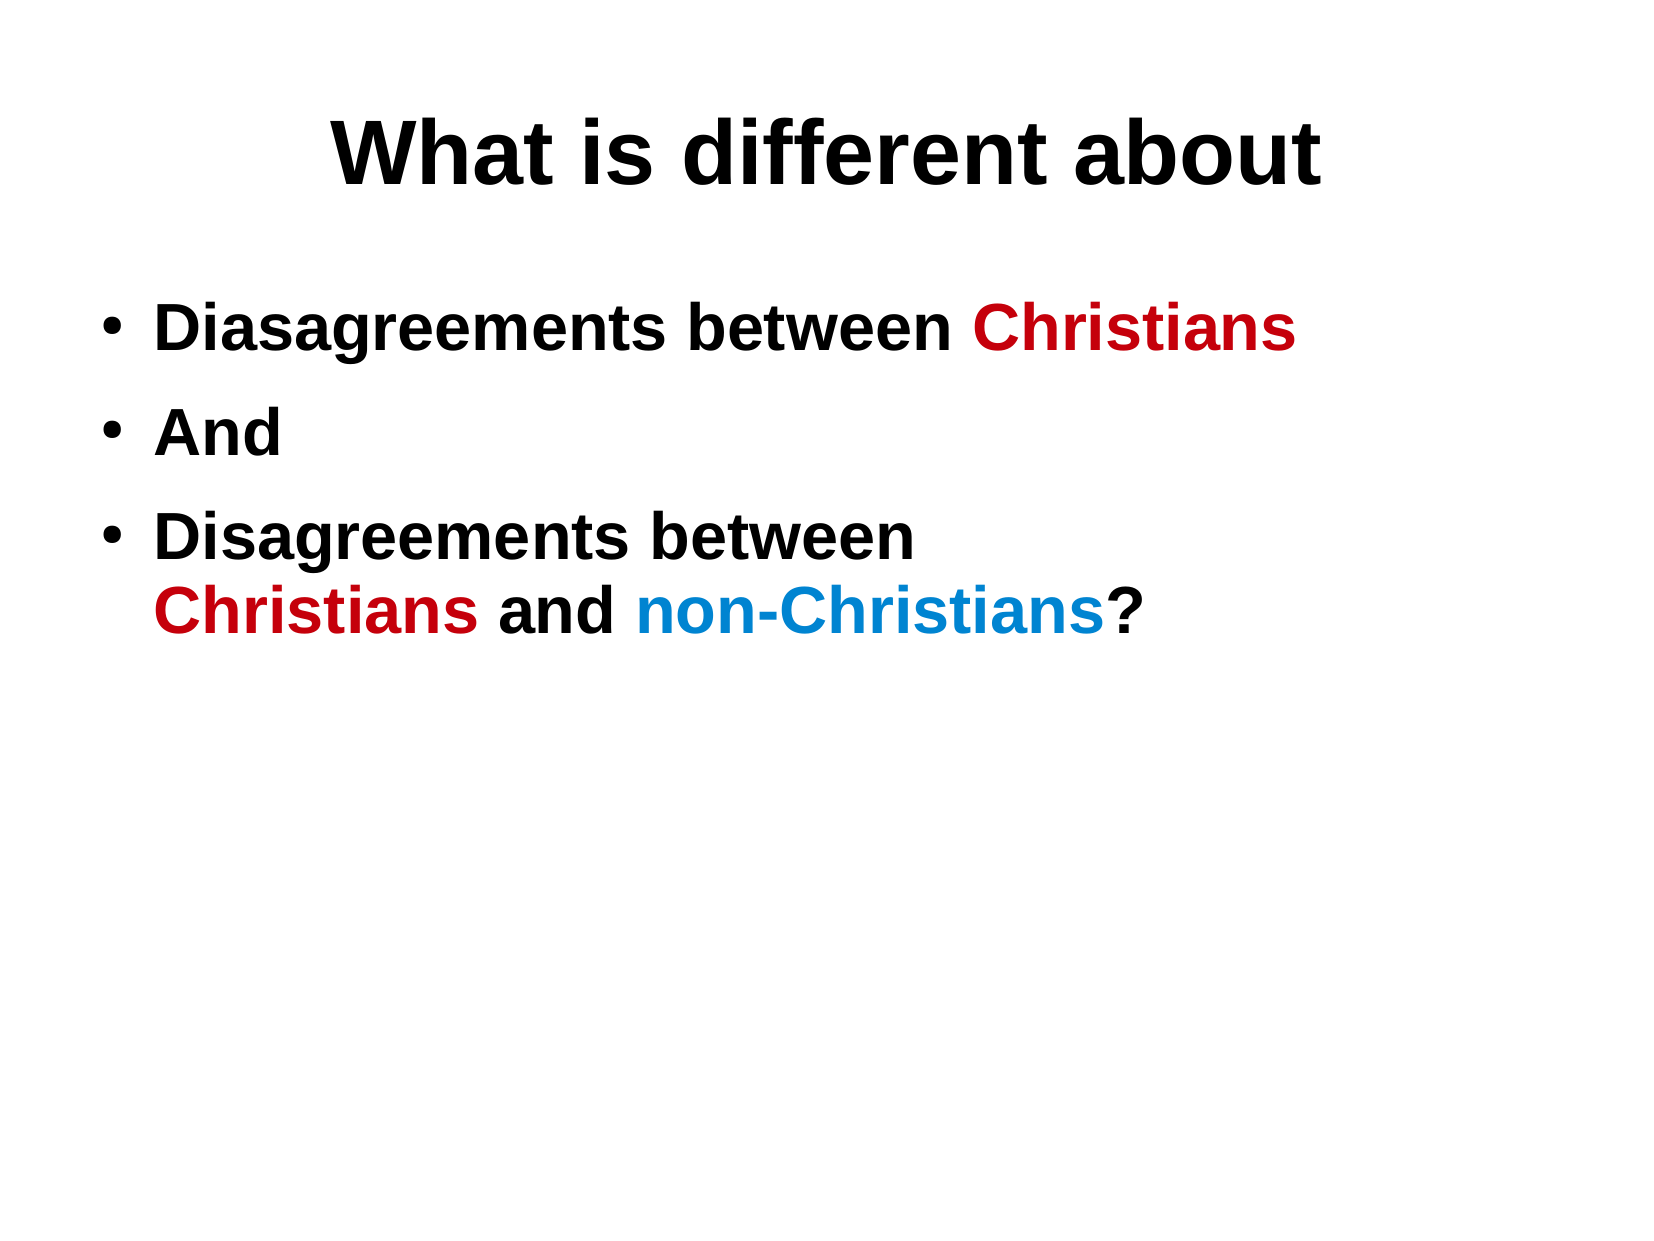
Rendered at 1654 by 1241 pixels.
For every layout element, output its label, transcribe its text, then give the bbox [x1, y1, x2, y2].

title What is different about [82, 49, 1571, 257]
list Diasagreements between Christians And Disagreements between Christians and non-Christians? [82, 290, 1571, 1109]
